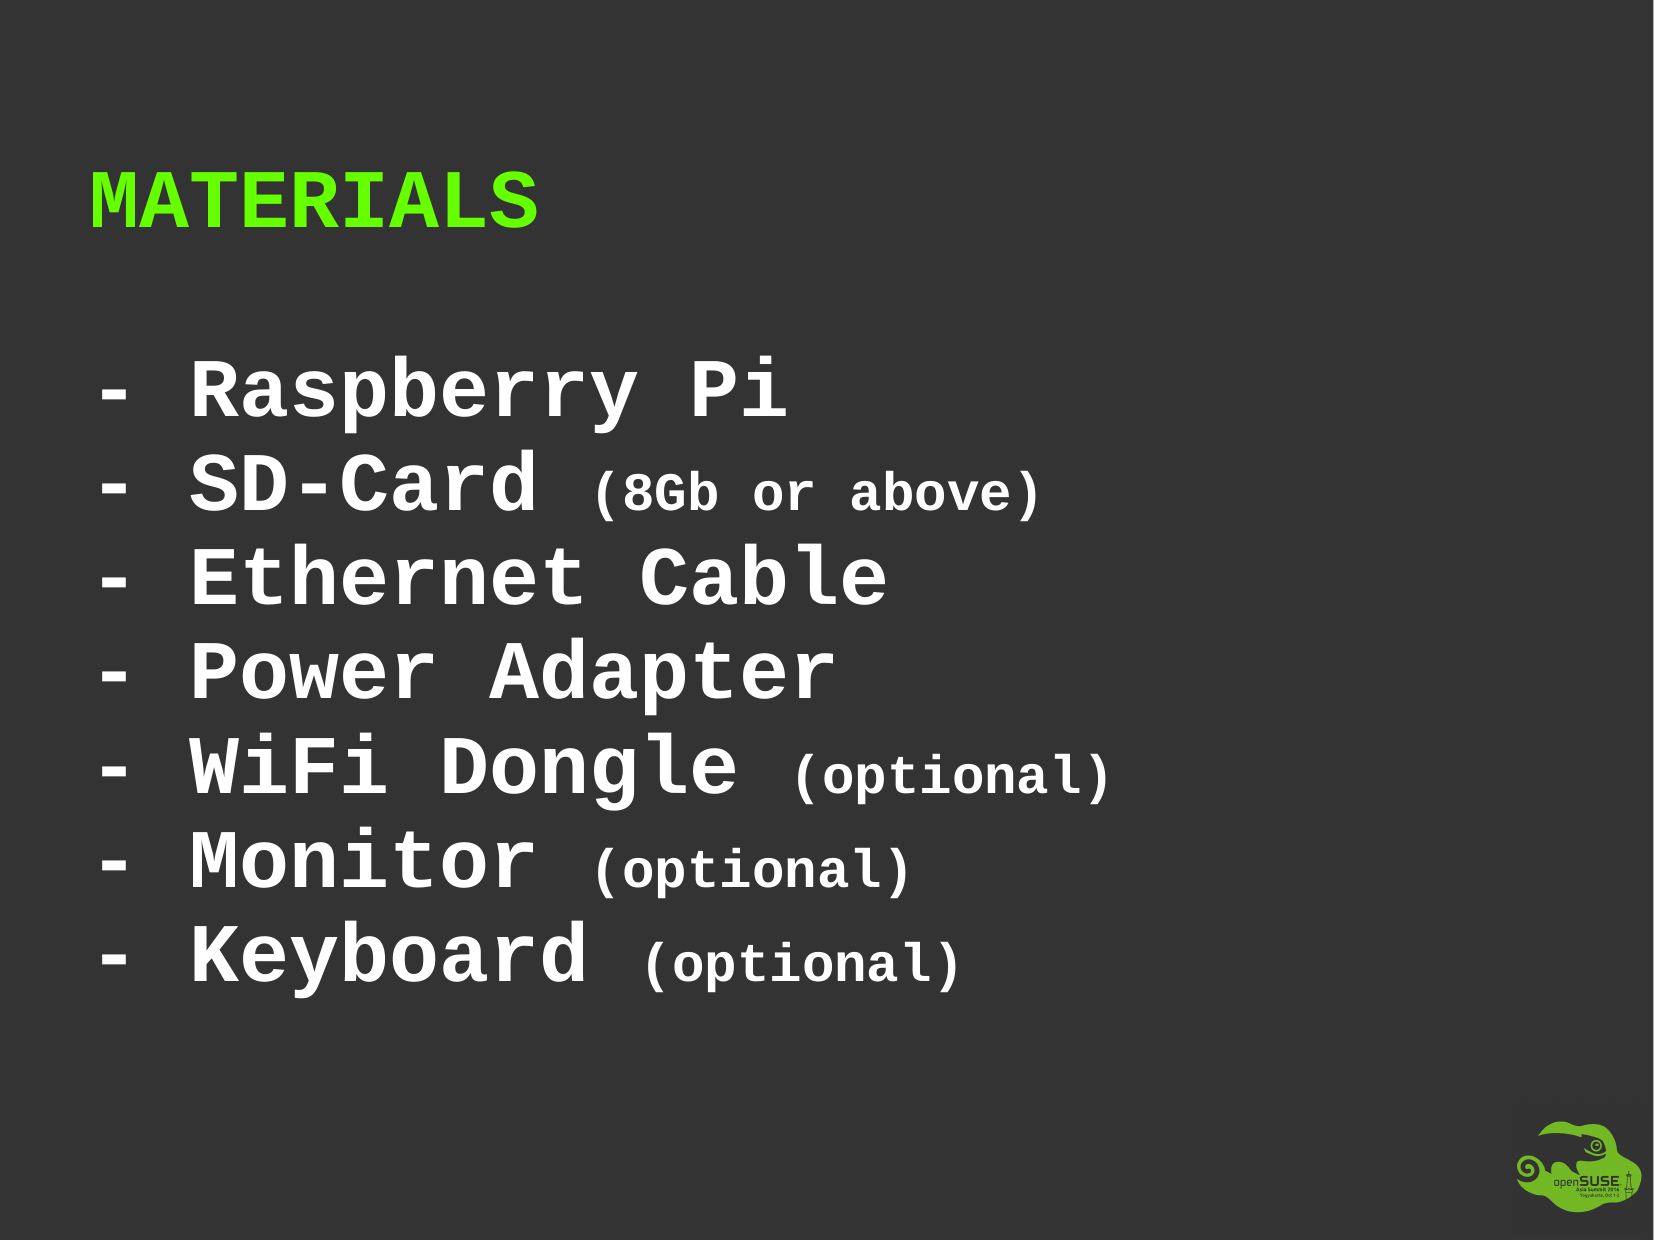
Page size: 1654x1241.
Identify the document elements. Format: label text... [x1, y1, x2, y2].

picture [1511, 1098, 1647, 1235]
text_box MATERIALS - Raspberry Pi - SD-Card (8Gb or above) - Ethernet Cable - Power Adapter - WiFi Dongle (optional) - Monitor (optional) - Keyboard (optional) [75, 150, 1590, 1113]
